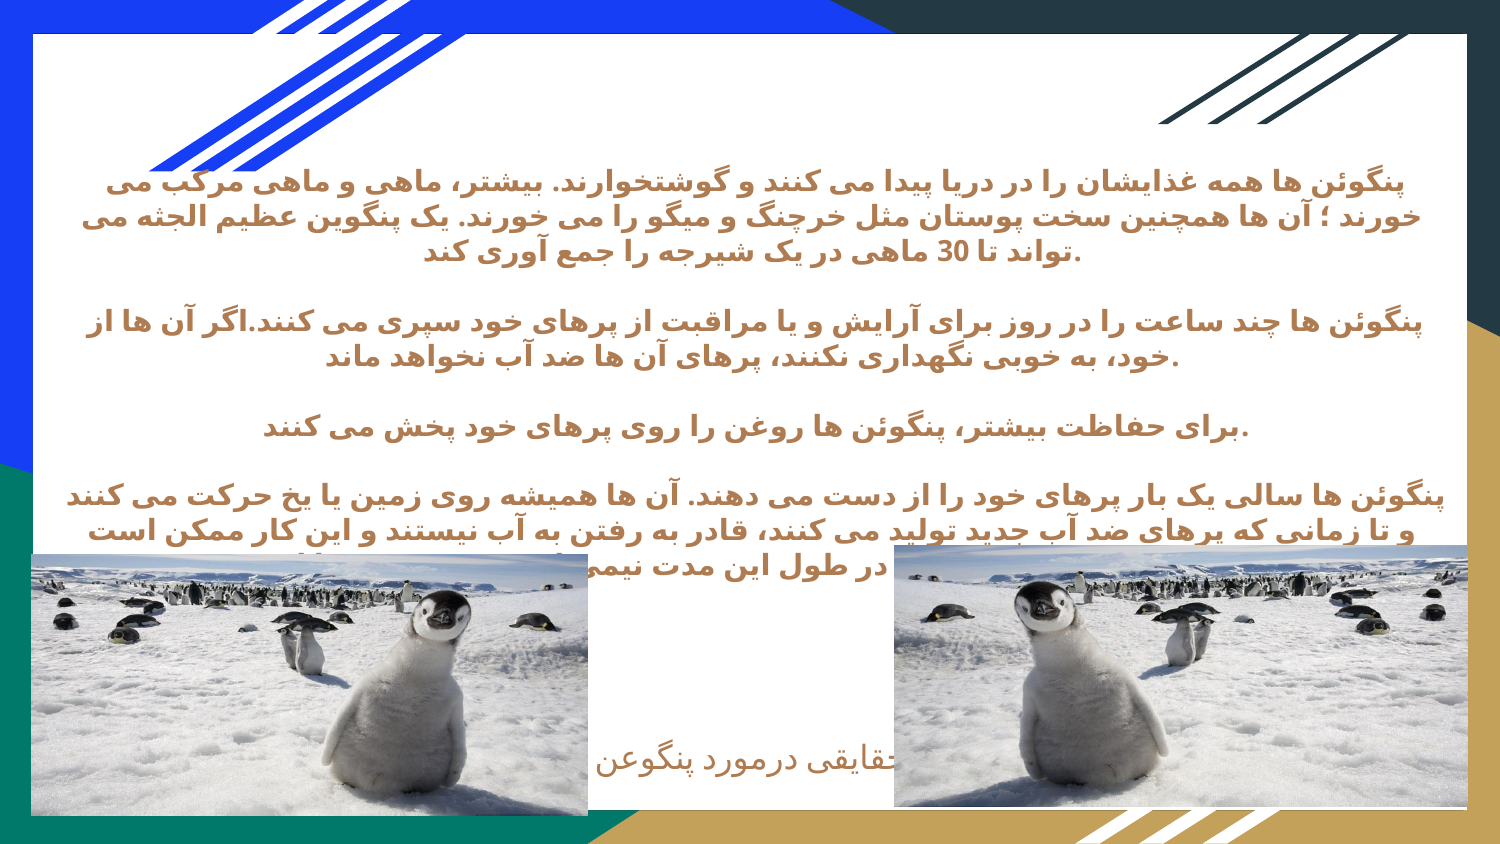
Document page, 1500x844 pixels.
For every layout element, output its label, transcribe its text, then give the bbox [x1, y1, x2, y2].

picture [31, 554, 588, 816]
subtitle حقایقی درمورد پنگوعن ها [588, 721, 894, 807]
title پنگوئن ها همه غذایشان را در دریا پیدا می کنند و گوشتخوارند. بیشتر، ماهی و ماهی مرکب می خورند ؛ آن ها همچنین سخت پوستان مثل خرچنگ و میگو را می خورند. یک پنگوین عظیم الجثه می تواند تا 30 ماهی در یک شیرجه را جمع آوری کند. پنگوئن ها چند ساعت را در روز برای آرایش و یا مراقبت از پرهای خود سپری می کنند.اگر آن ها از خود، به خوبی نگهداری نکنند، پرهای آن ها ضد آب نخواهد ماند. برای حفاظت بیشتر، پنگوئن ها روغن را روی پرهای خود پخش می کنند. پنگوئن ها سالی یک بار پرهای خود را از دست می دهند. آن ها همیشه روی زمین یا یخ حرکت می کنند و تا زمانی که پرهای ضد آب جدید تولید می کنند، قادر به رفتن به آب نیستند و این کار ممکن است هفته ها طول بکشد و بیشتر پنگوئن ها در طول این مدت نیمی از وزن بدن خود را از دست می دهند. [39, 147, 1465, 574]
picture [894, 545, 1468, 807]
